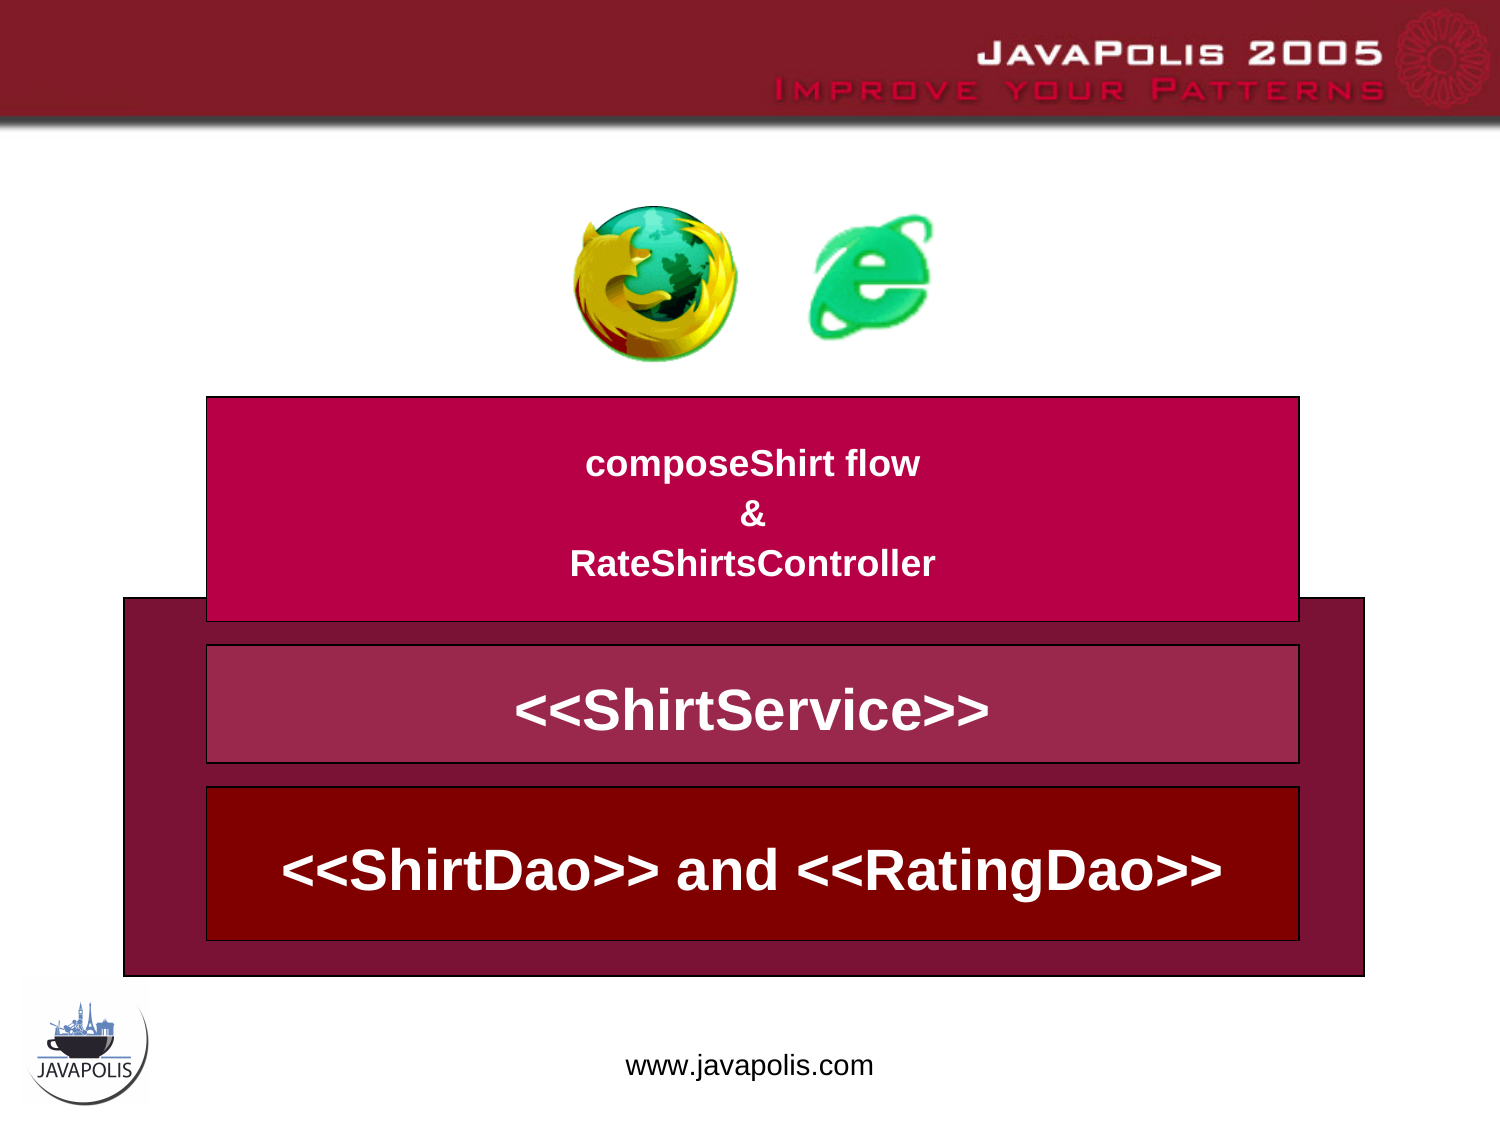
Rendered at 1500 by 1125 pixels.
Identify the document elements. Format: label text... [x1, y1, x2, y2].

picture [572, 206, 739, 363]
text_box composeShirt flow & RateShirtsController [206, 396, 1300, 622]
text_box <<ShirtService>> [206, 645, 1300, 764]
text_box [123, 597, 1365, 976]
text_box <<ShirtDao>> and <<RatingDao>> [206, 786, 1300, 941]
picture [767, 177, 974, 363]
picture [20, 976, 149, 1106]
picture [0, 0, 1500, 140]
